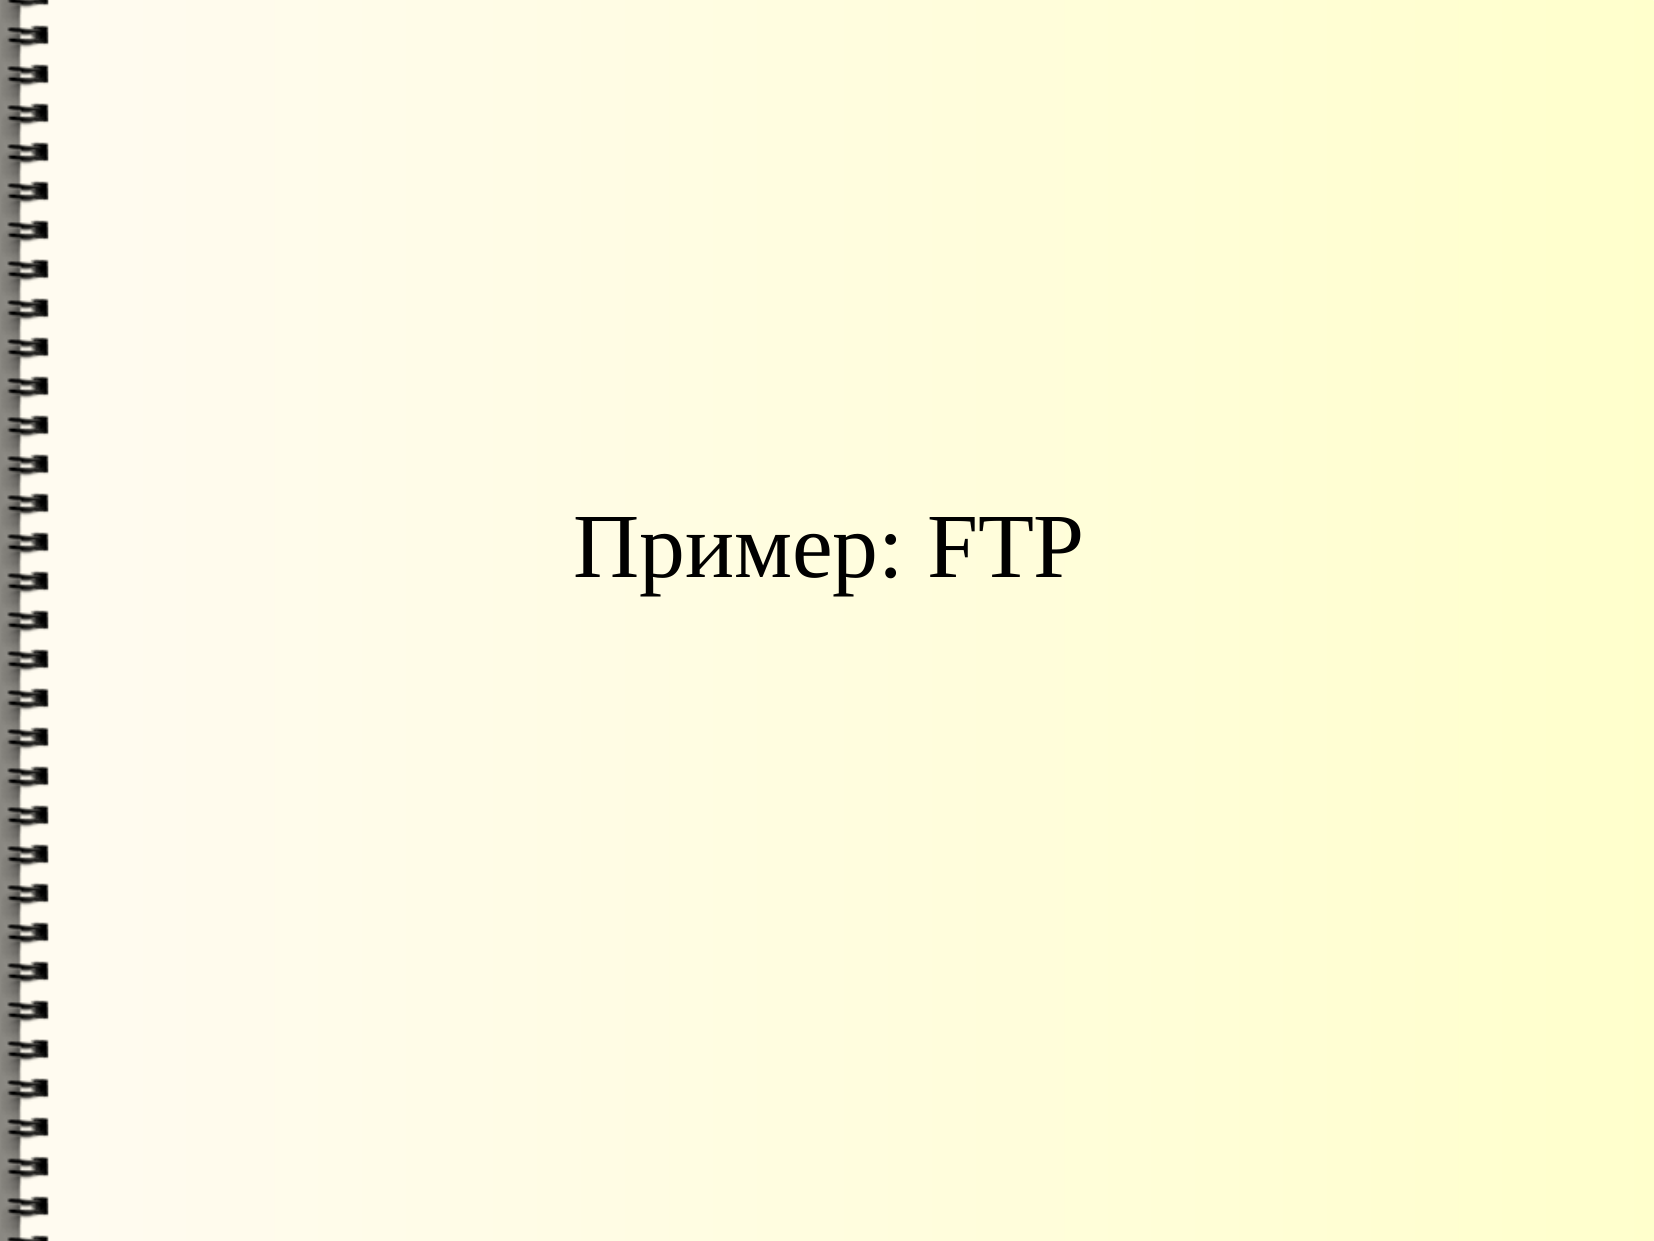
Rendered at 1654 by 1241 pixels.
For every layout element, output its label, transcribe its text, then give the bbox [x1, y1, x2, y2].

picture [0, 0, 1654, 1241]
title Пример: FTP [123, 442, 1536, 651]
